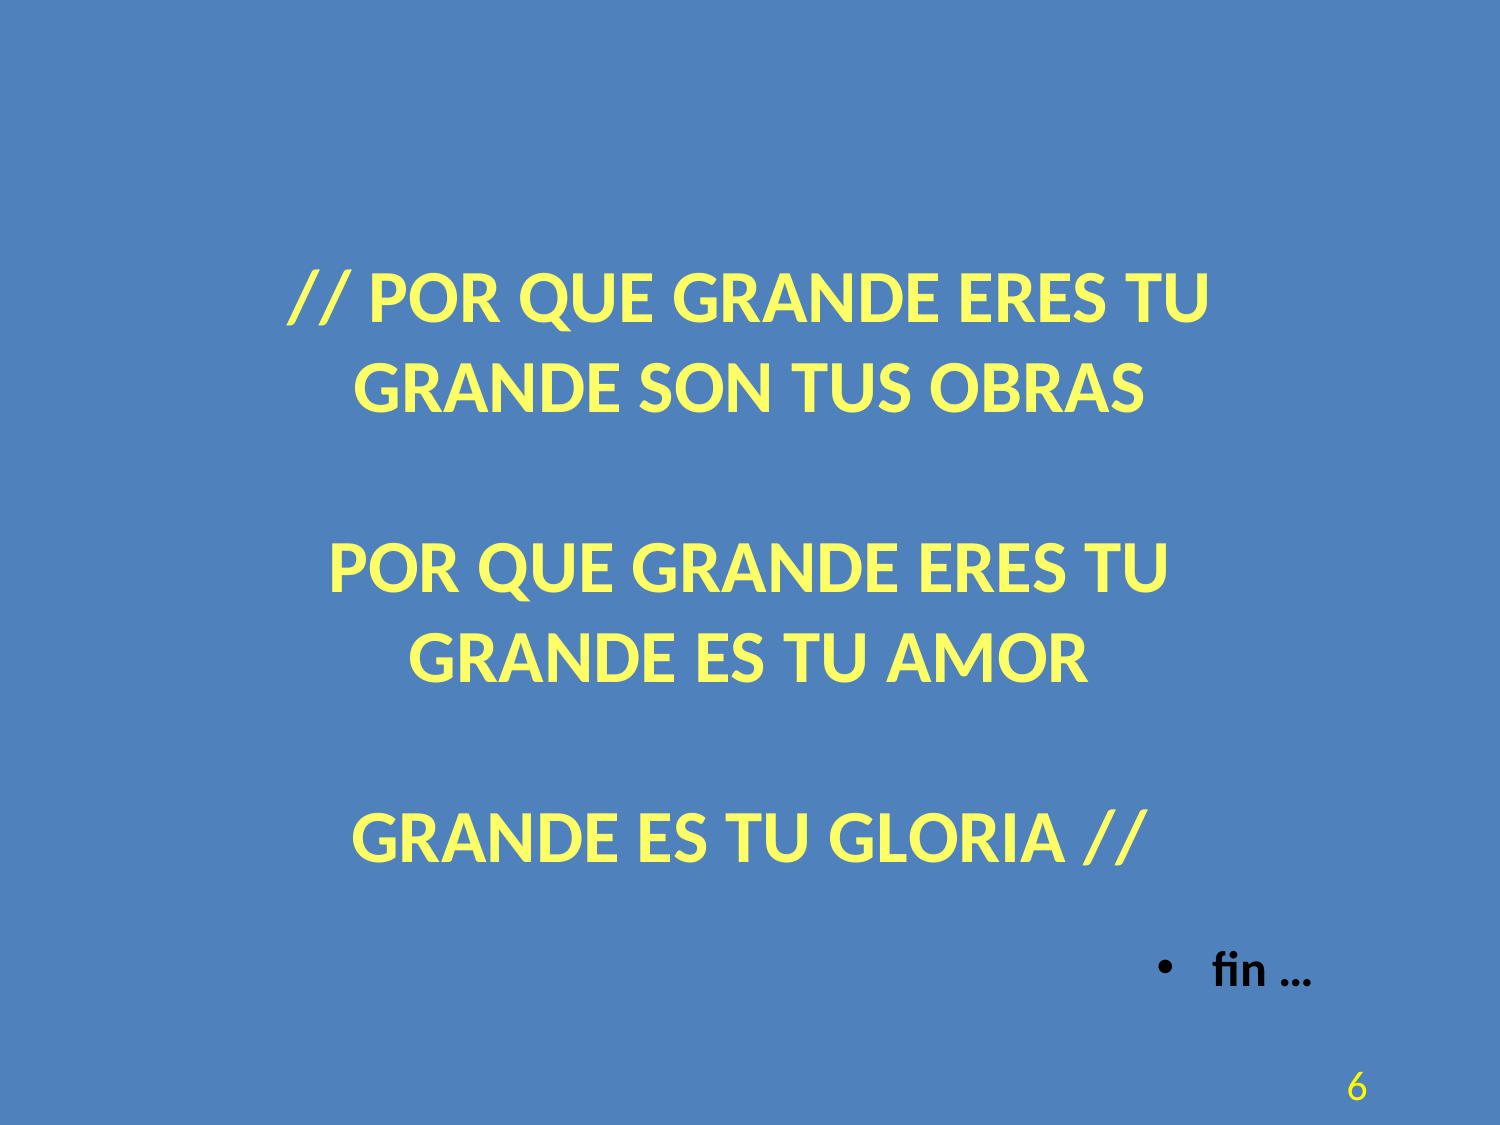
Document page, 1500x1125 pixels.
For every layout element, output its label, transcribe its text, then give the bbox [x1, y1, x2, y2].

text_box fin … [616, 928, 1329, 1012]
title // POR QUE GRANDE ERES TU GRANDE SON TUS OBRAS POR QUE GRANDE ERES TU GRANDE ES TU AMOR GRANDE ES TU GLORIA // [75, 468, 1426, 657]
text_box <número> [1230, 1042, 1383, 1125]
